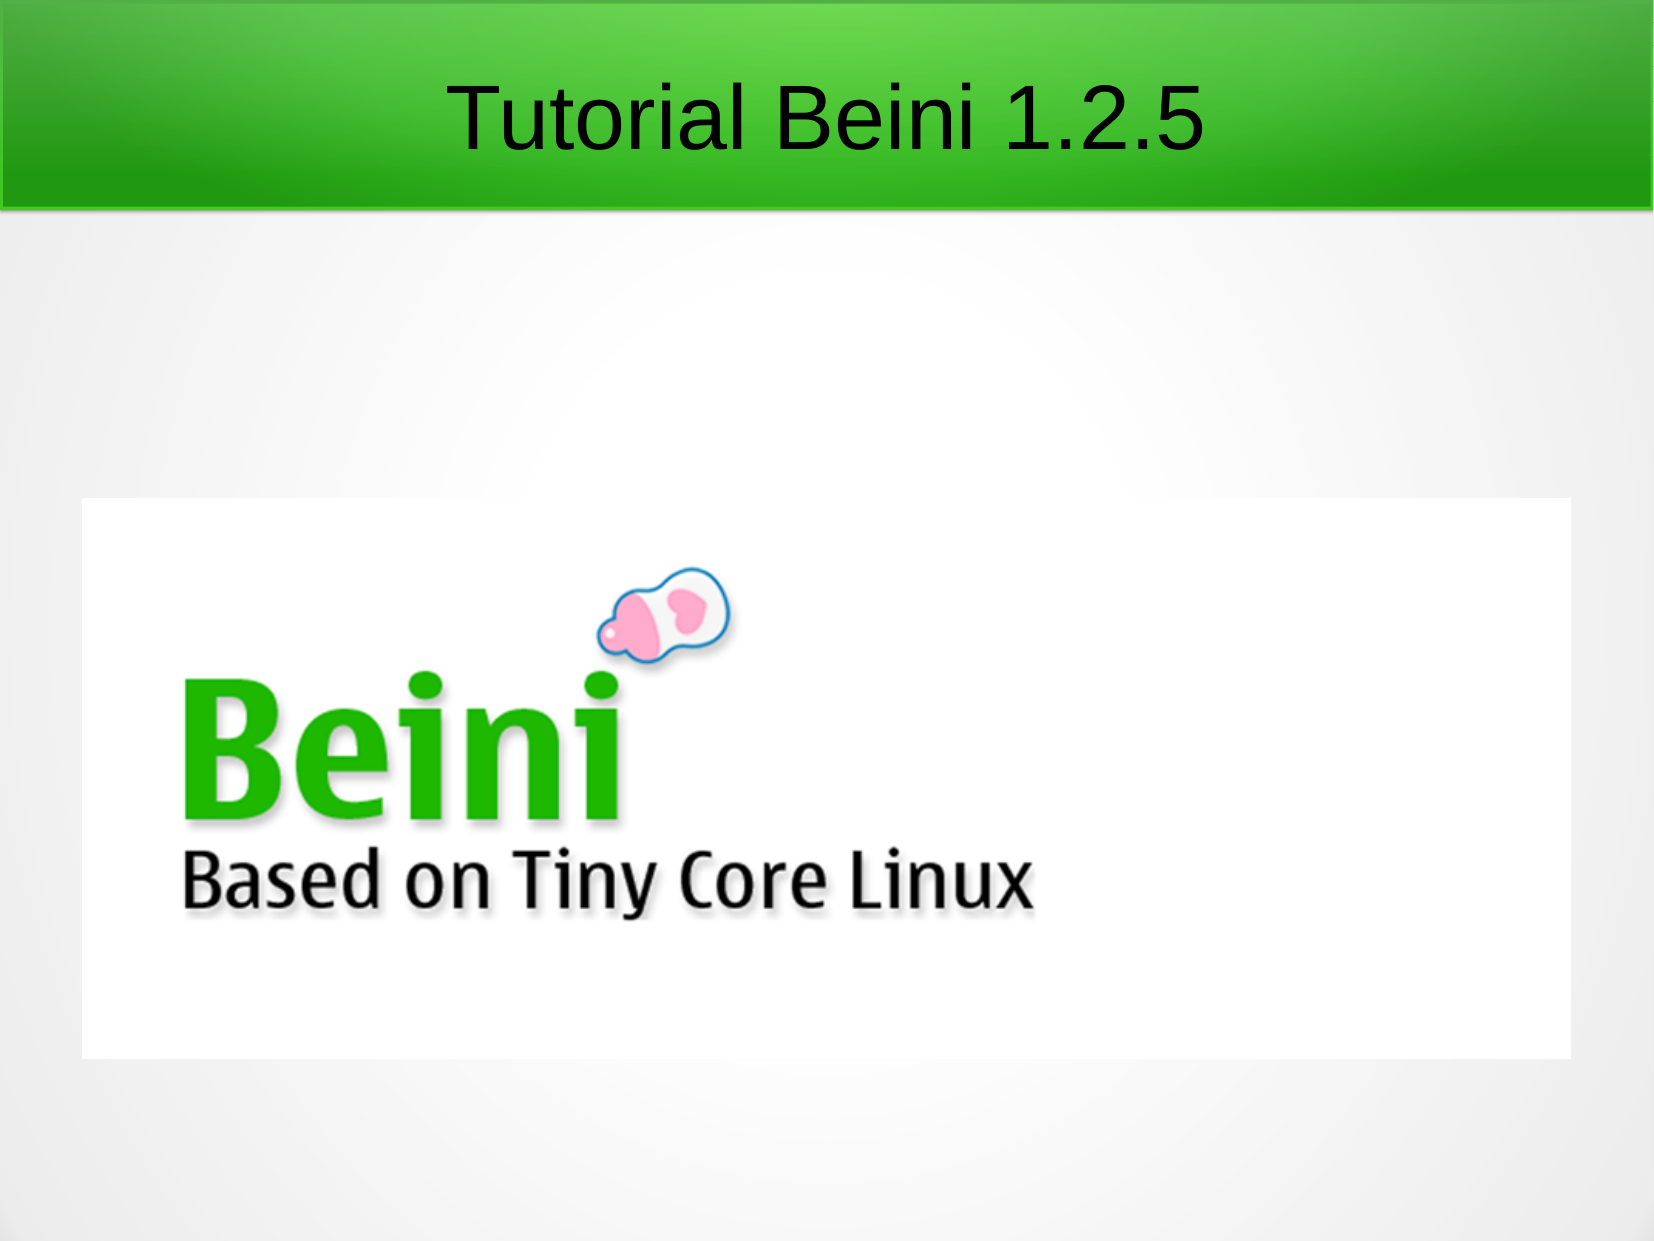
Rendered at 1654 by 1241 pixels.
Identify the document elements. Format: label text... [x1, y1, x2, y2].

picture [82, 498, 1571, 1059]
title Tutorial Beini 1.2.5 [82, 47, 1571, 189]
